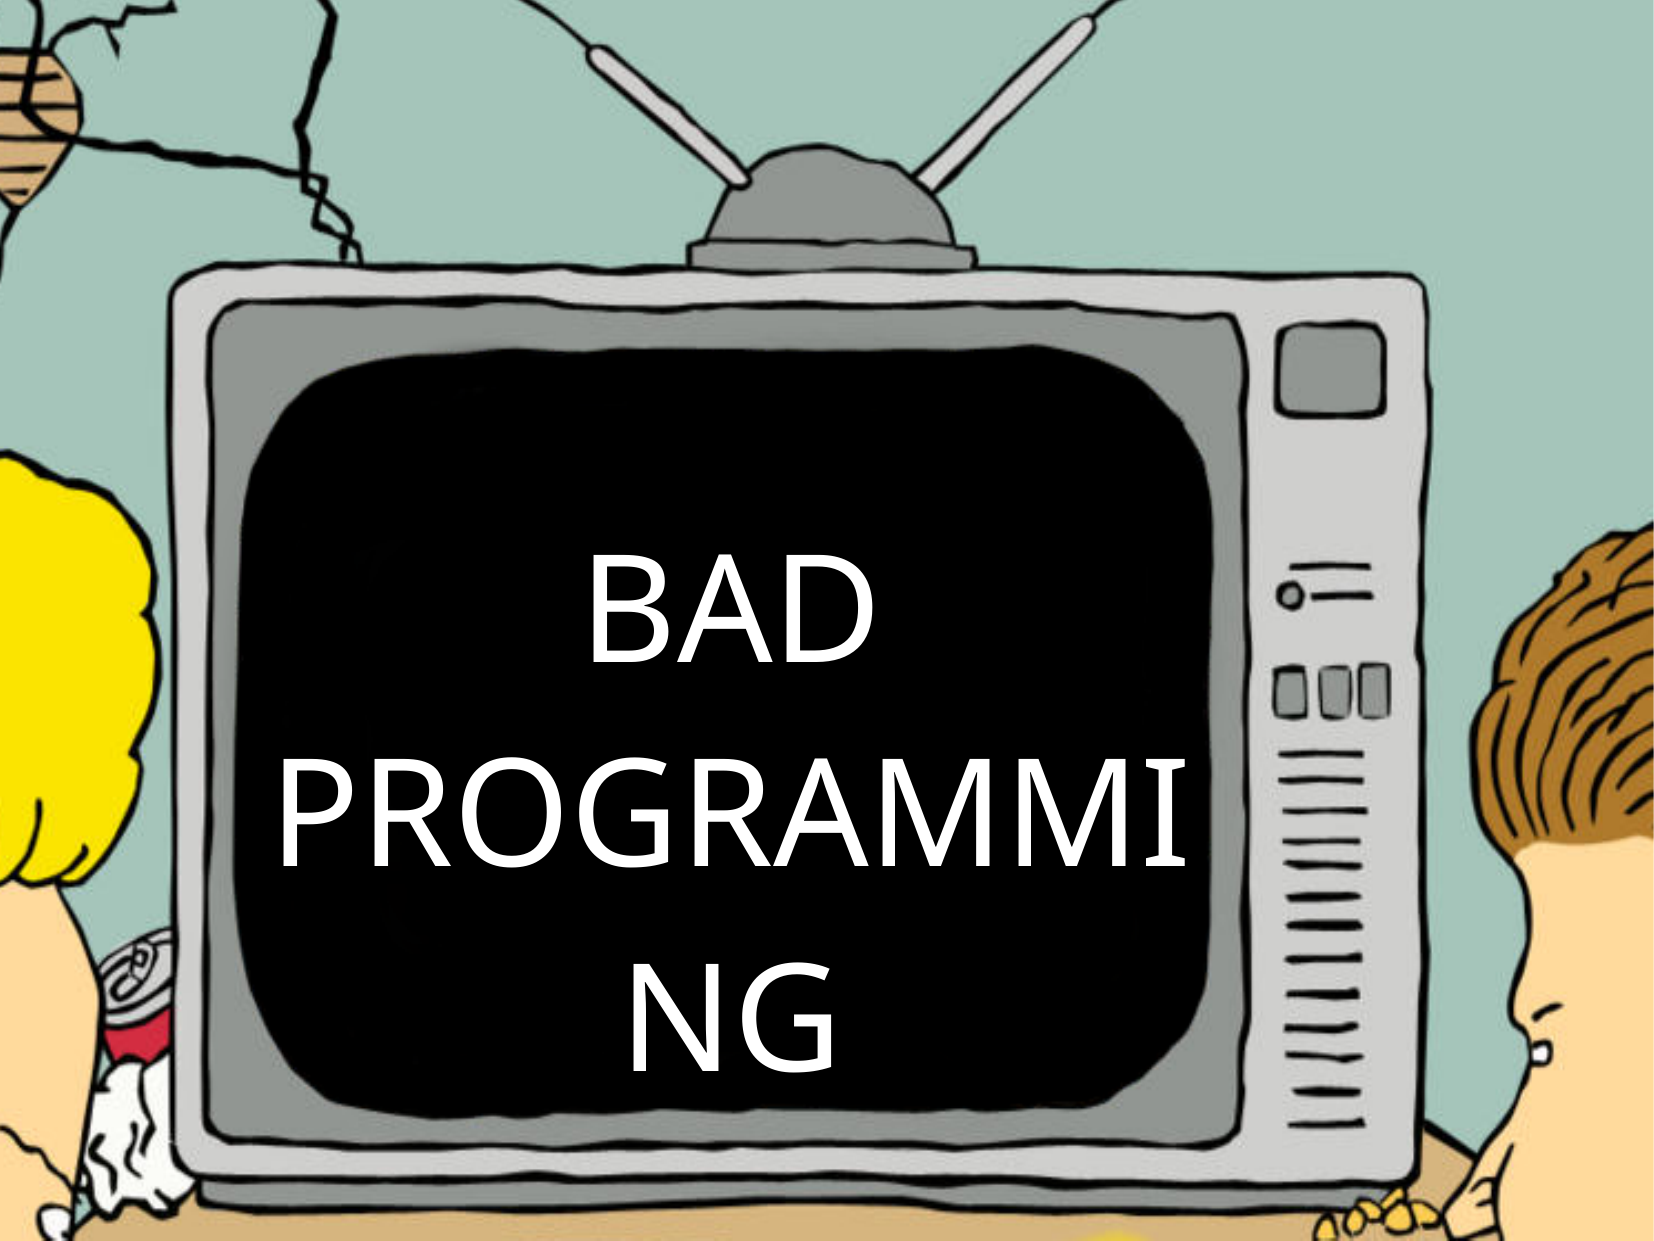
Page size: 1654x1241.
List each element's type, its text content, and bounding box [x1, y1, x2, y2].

text_box BAD PROGRAMMING [255, 495, 1231, 1113]
picture [0, 0, 1654, 1241]
